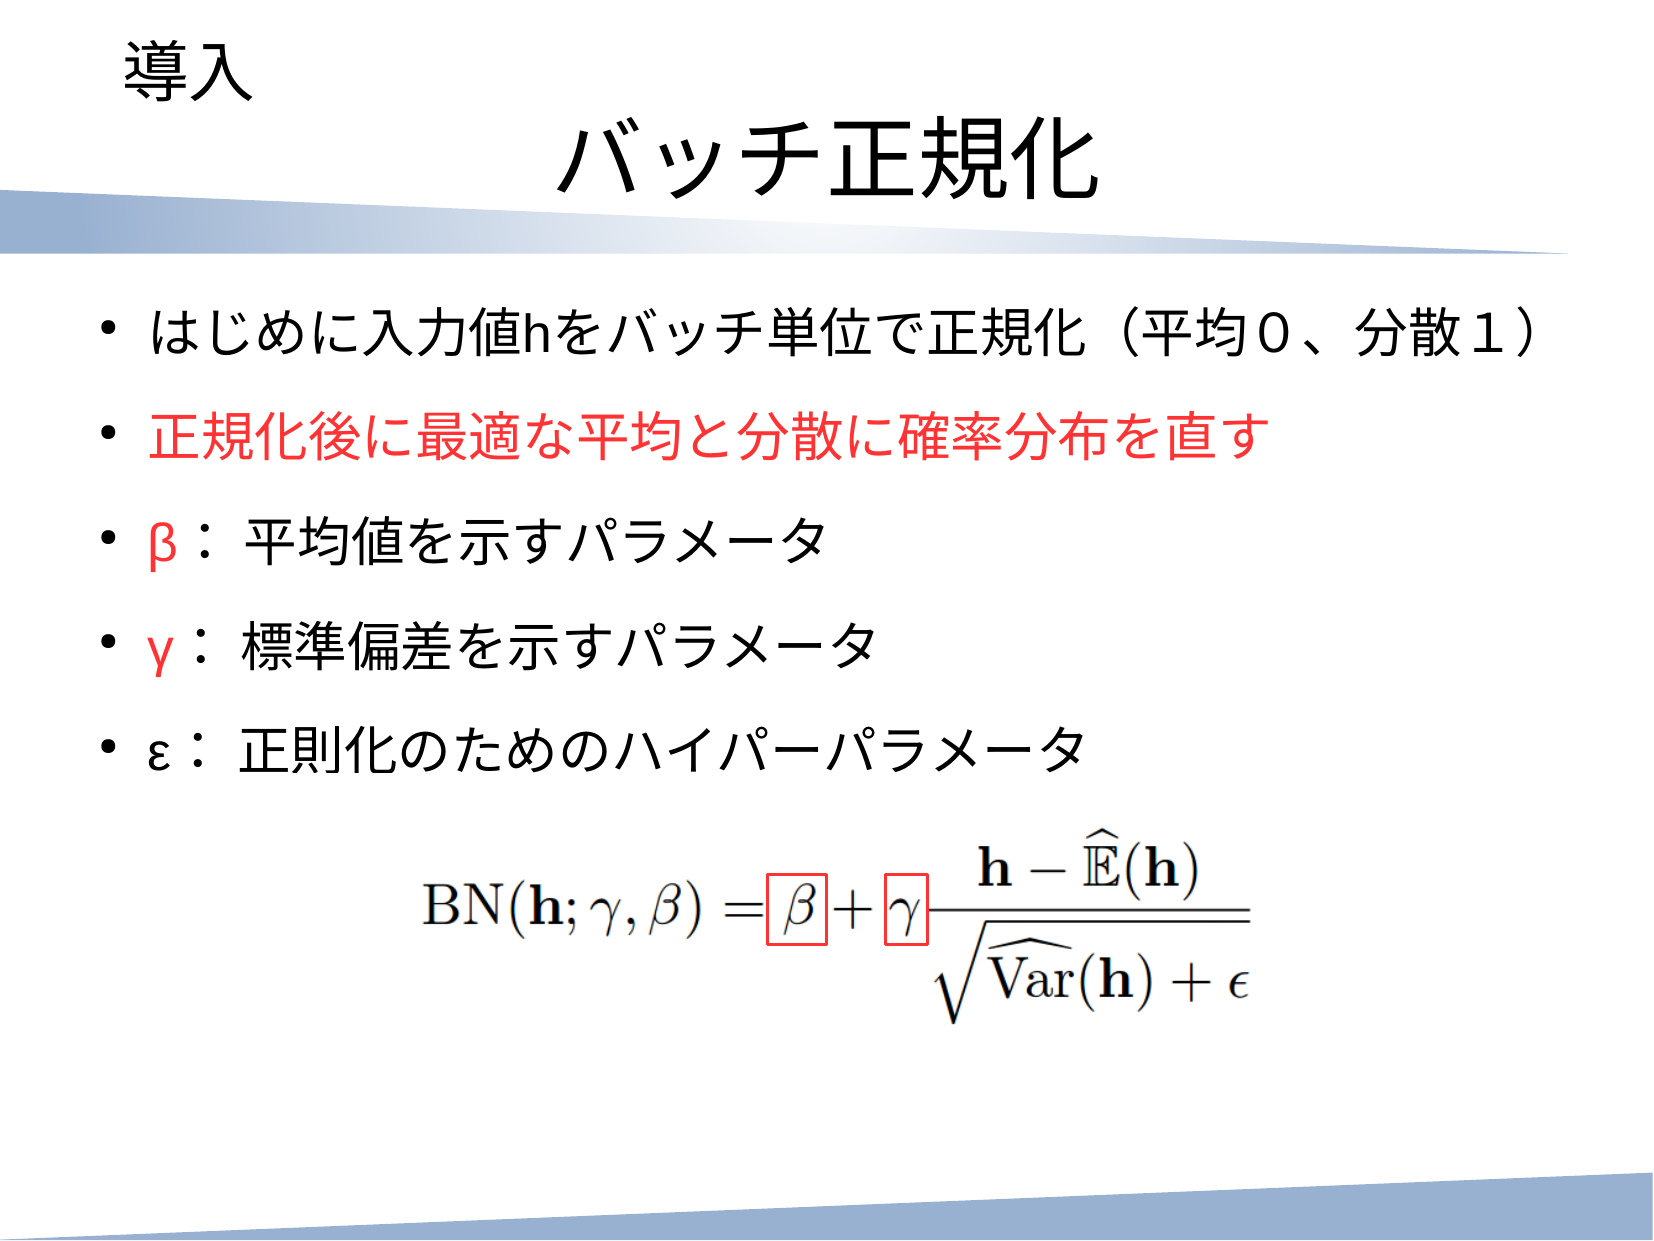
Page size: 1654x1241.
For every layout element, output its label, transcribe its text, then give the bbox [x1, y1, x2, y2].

title バッチ正規化 [82, 49, 1571, 257]
list はじめに入力値hをバッチ単位で正規化（平均０、分散１） 正規化後に最適な平均と分散に確率分布を直す β： 平均値を示すパラメータ γ： 標準偏差を示すパラメータ ε： 正則化のためのハイパーパラメータ [82, 290, 1571, 815]
picture [293, 773, 1361, 1046]
title 導入 [0, 11, 390, 123]
